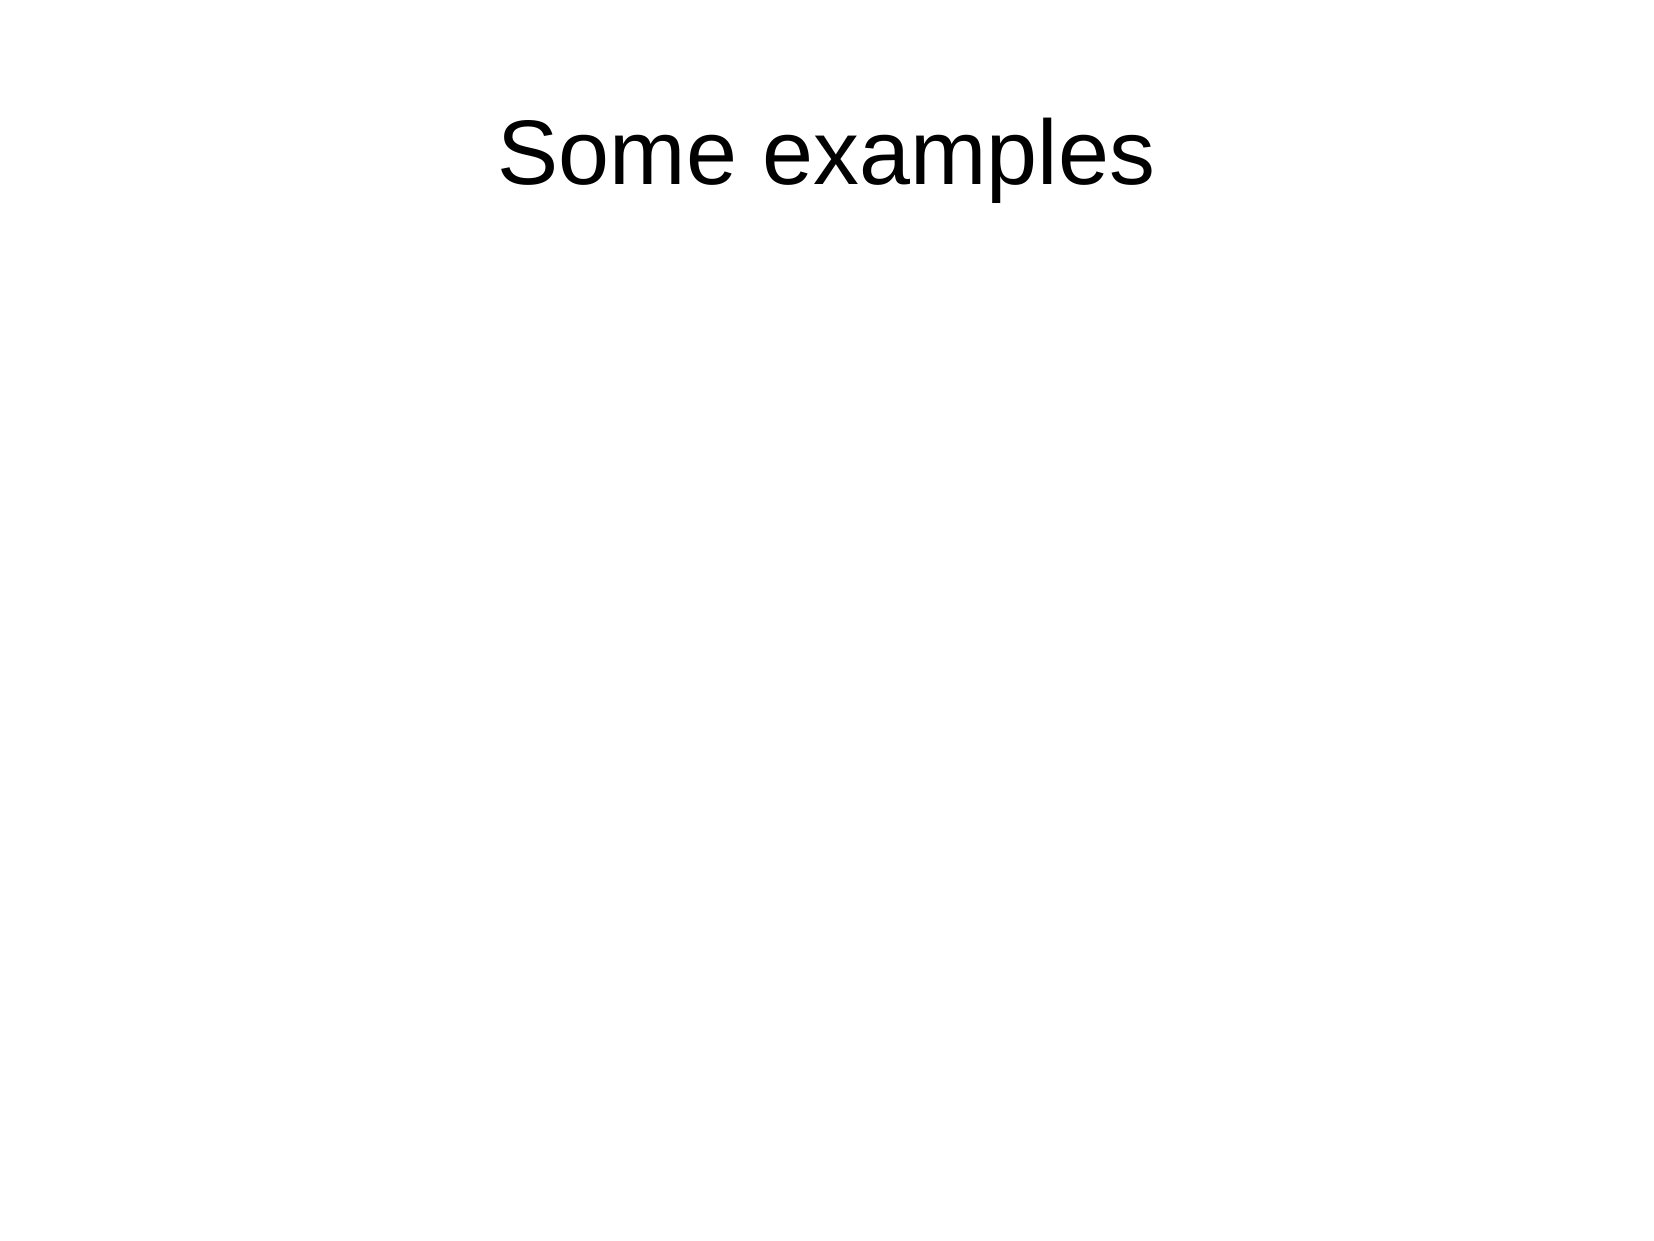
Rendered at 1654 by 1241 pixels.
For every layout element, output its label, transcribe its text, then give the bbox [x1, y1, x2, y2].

title Some examples [82, 49, 1571, 257]
